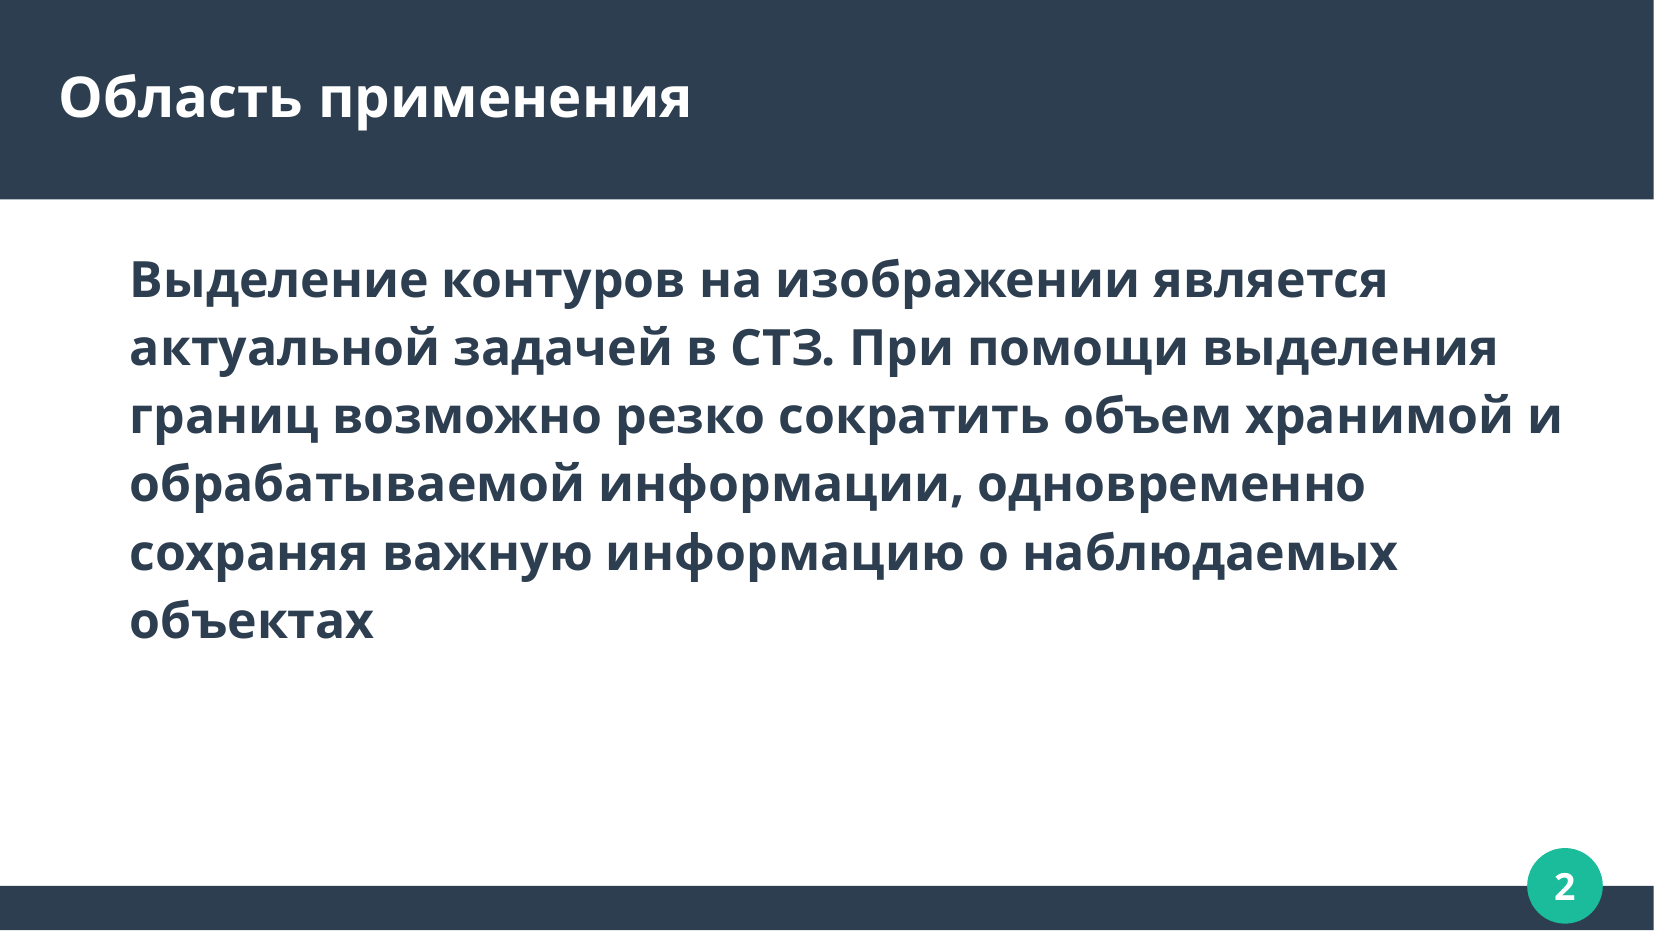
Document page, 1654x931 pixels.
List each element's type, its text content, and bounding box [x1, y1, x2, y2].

list Выделение контуров на изображении является актуальной задачей в СТЗ. При помощи выделения границ возможно резко сократить объем хранимой и обрабатываемой информации, одновременно сохраняя важную информацию о наблюдаемых объектах [59, 243, 1595, 864]
title Область применения [59, 37, 1595, 156]
